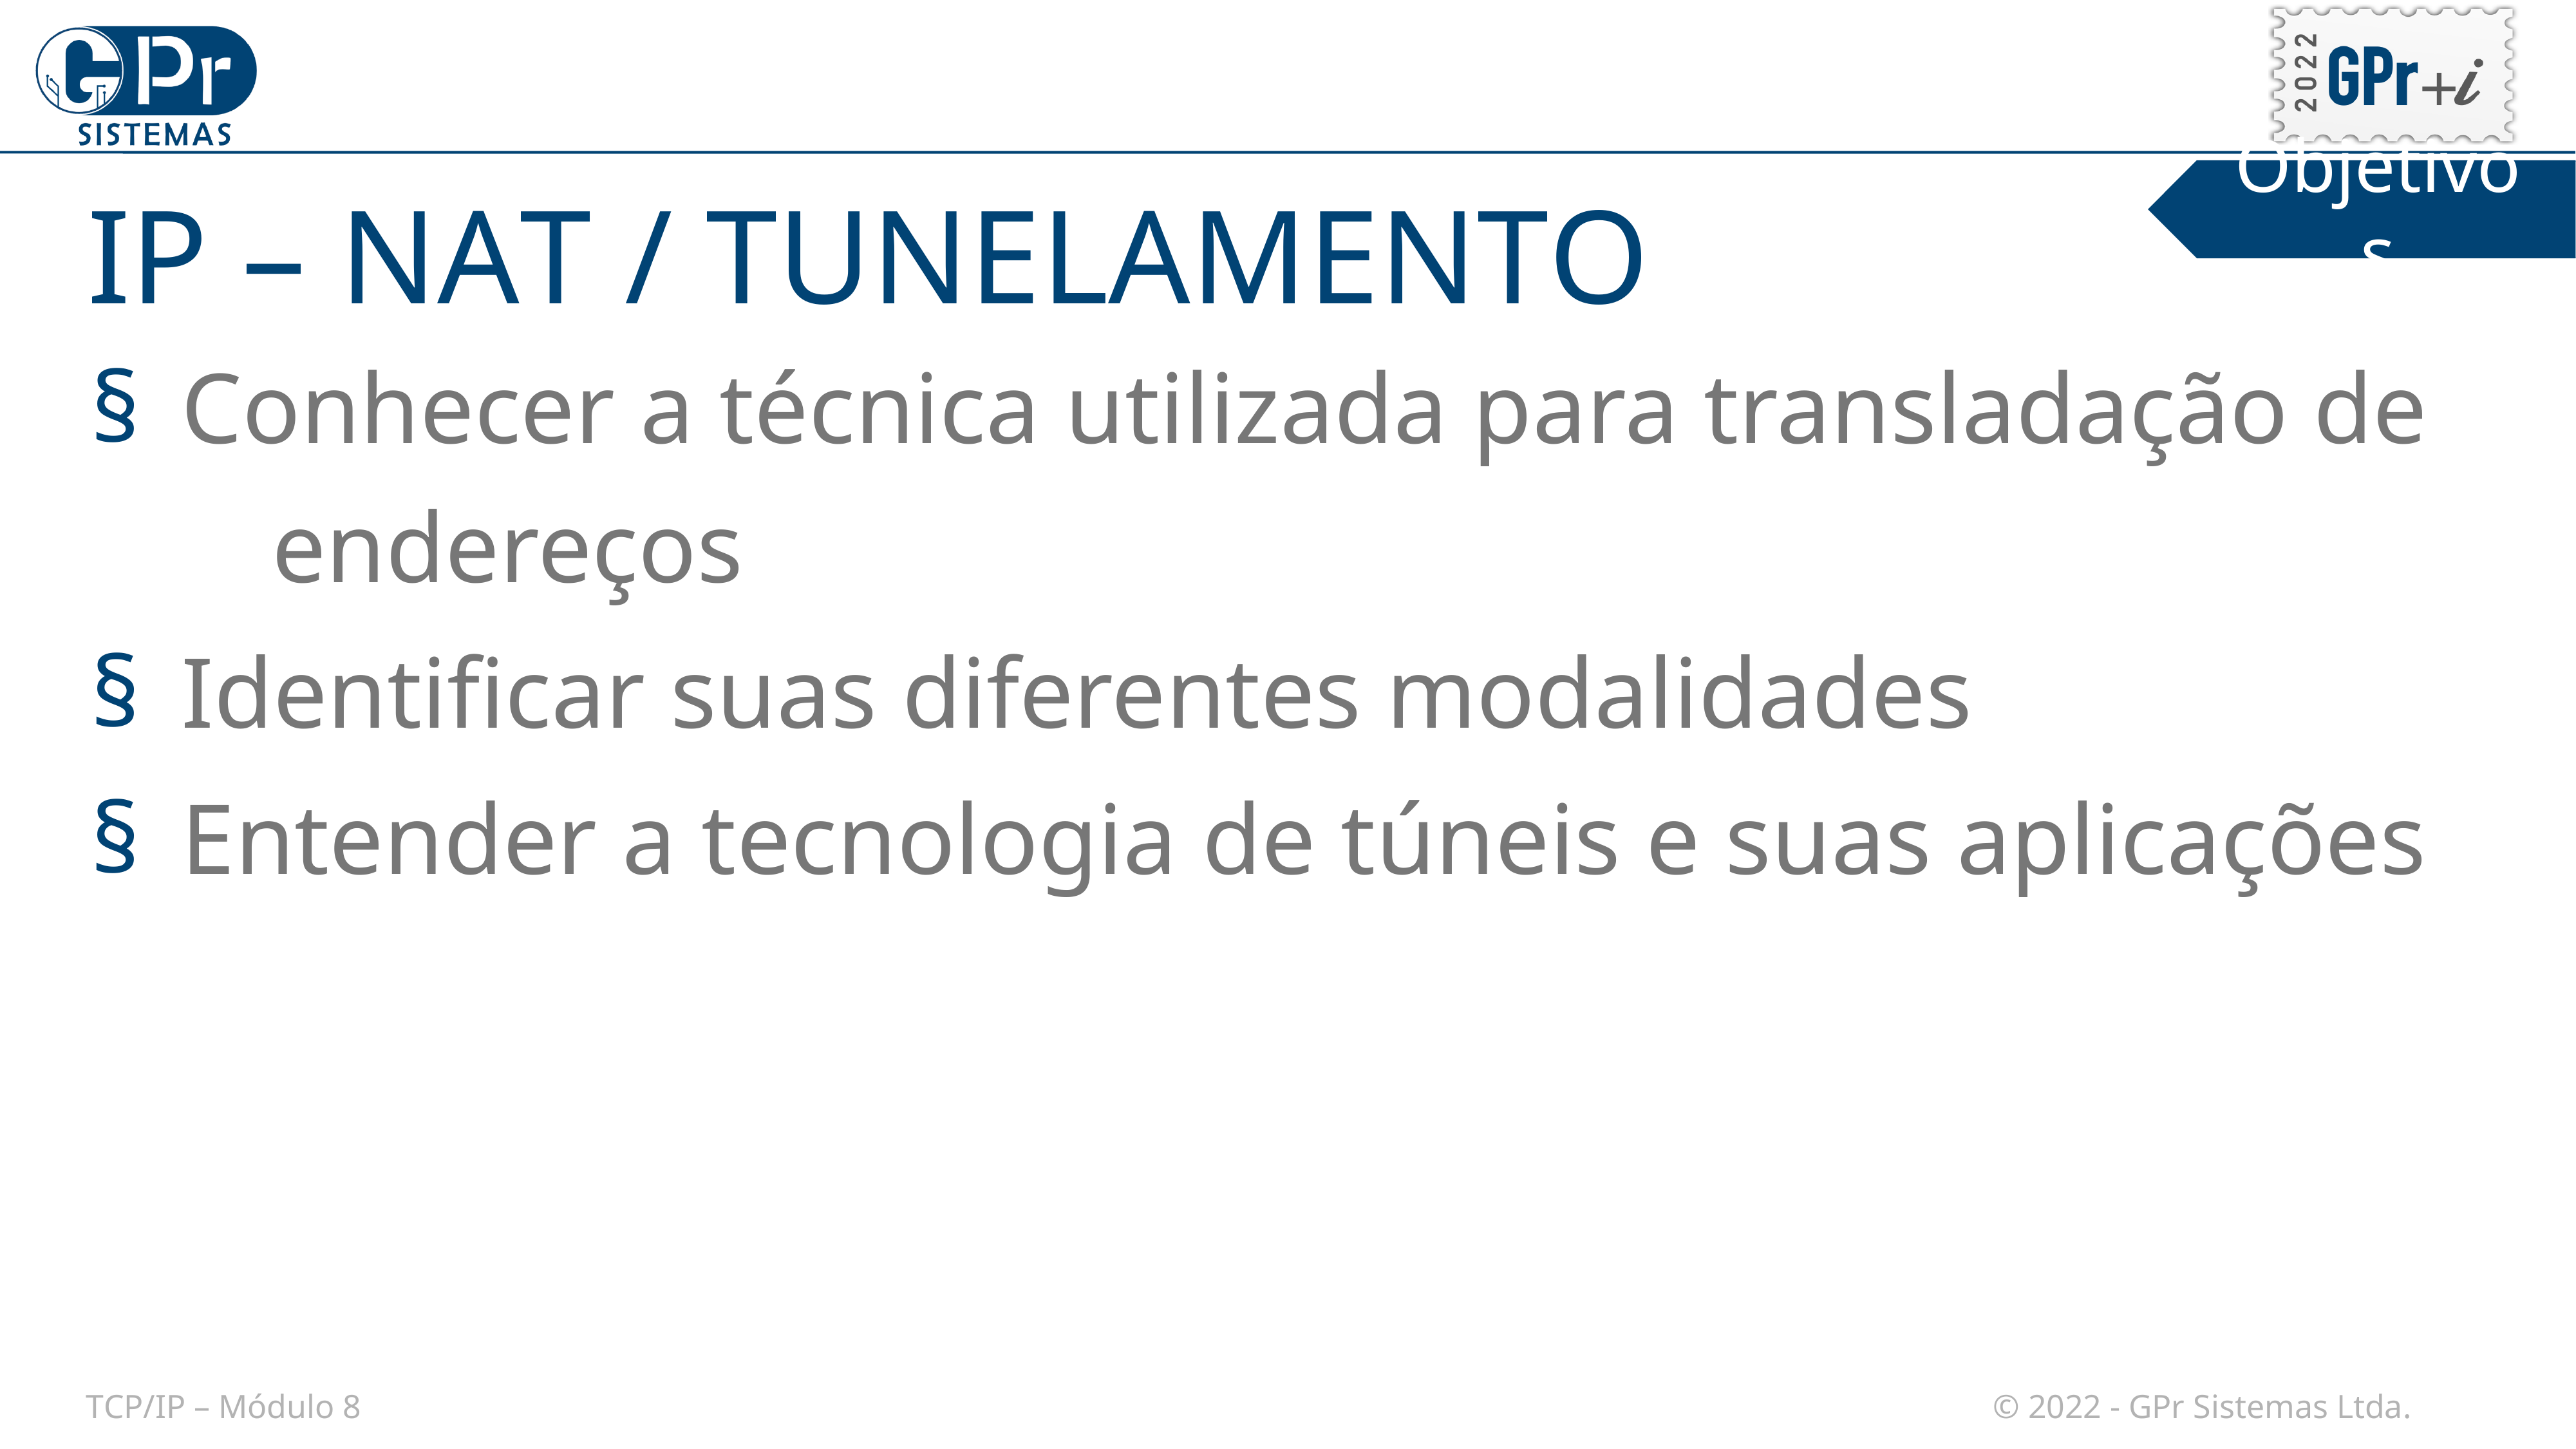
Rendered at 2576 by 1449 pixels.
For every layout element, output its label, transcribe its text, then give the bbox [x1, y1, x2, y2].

text_box [2380, 160, 2576, 258]
text_box Objetivos [2219, 157, 2537, 256]
text_box [2148, 160, 2368, 258]
list IP – NAT / TUNELAMENTO [81, 169, 2496, 343]
picture [2268, 4, 2519, 145]
picture [34, 26, 257, 147]
list Conhecer a técnica utilizada para transladação de endereços Identificar suas diferentes modalidades Entender a tecnologia de túneis e suas aplicações [80, 319, 2496, 1382]
